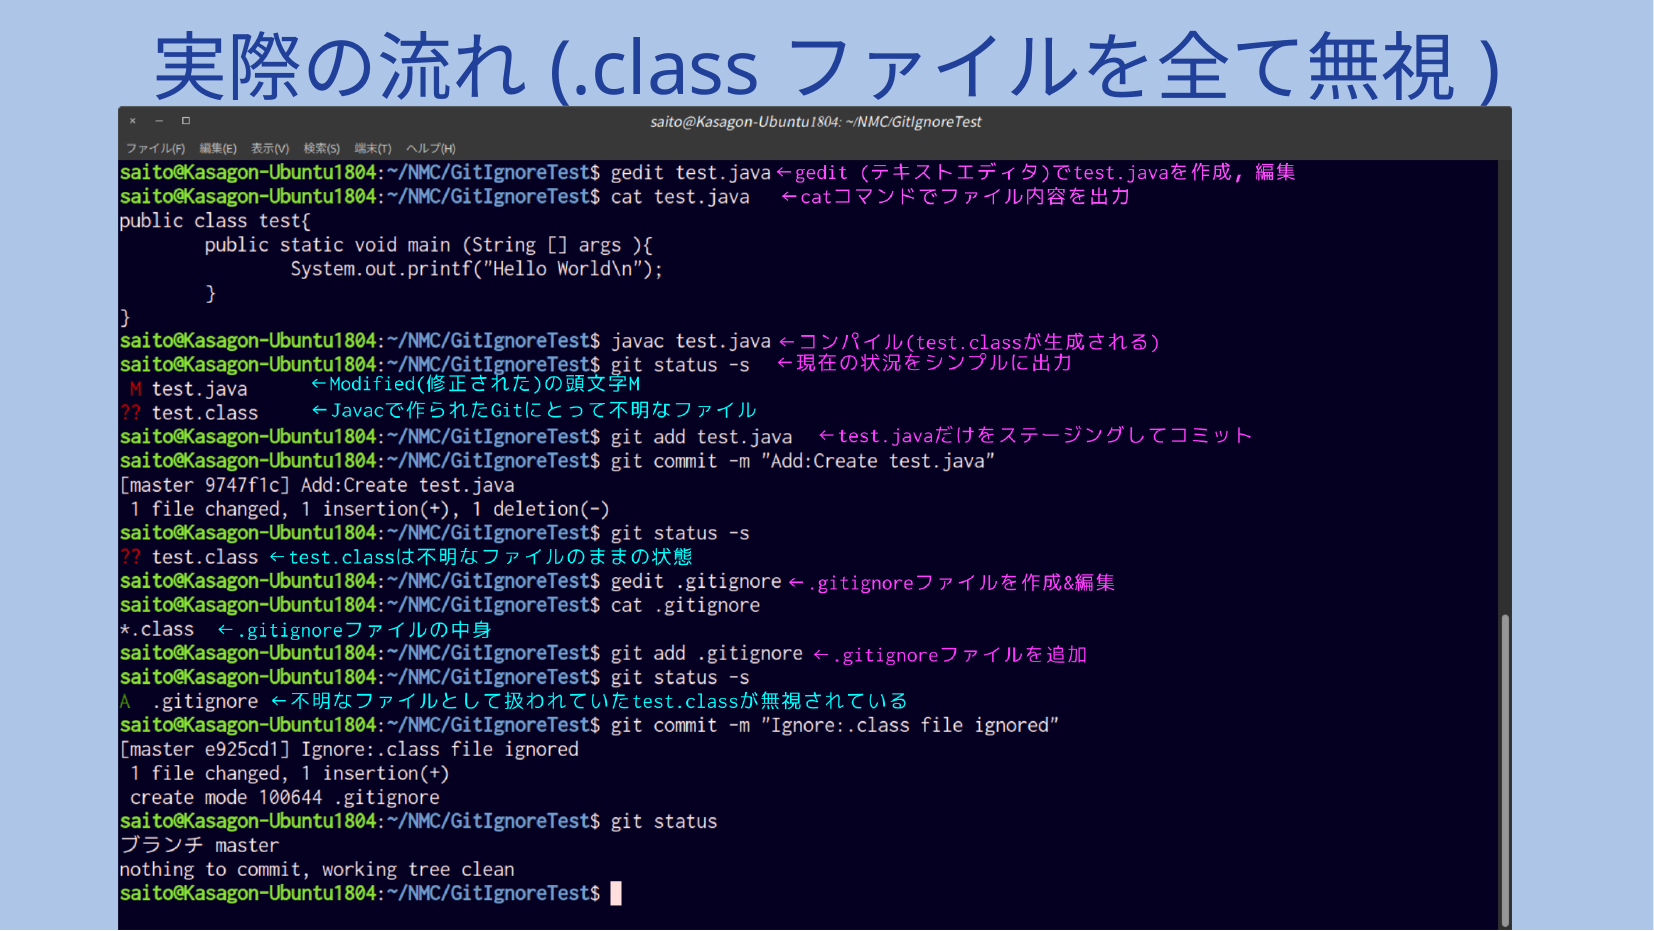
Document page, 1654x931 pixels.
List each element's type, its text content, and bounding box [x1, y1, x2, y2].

picture [118, 106, 1512, 930]
title 実際の流れ(.classファイルを全て無視) [82, 8, 1571, 116]
